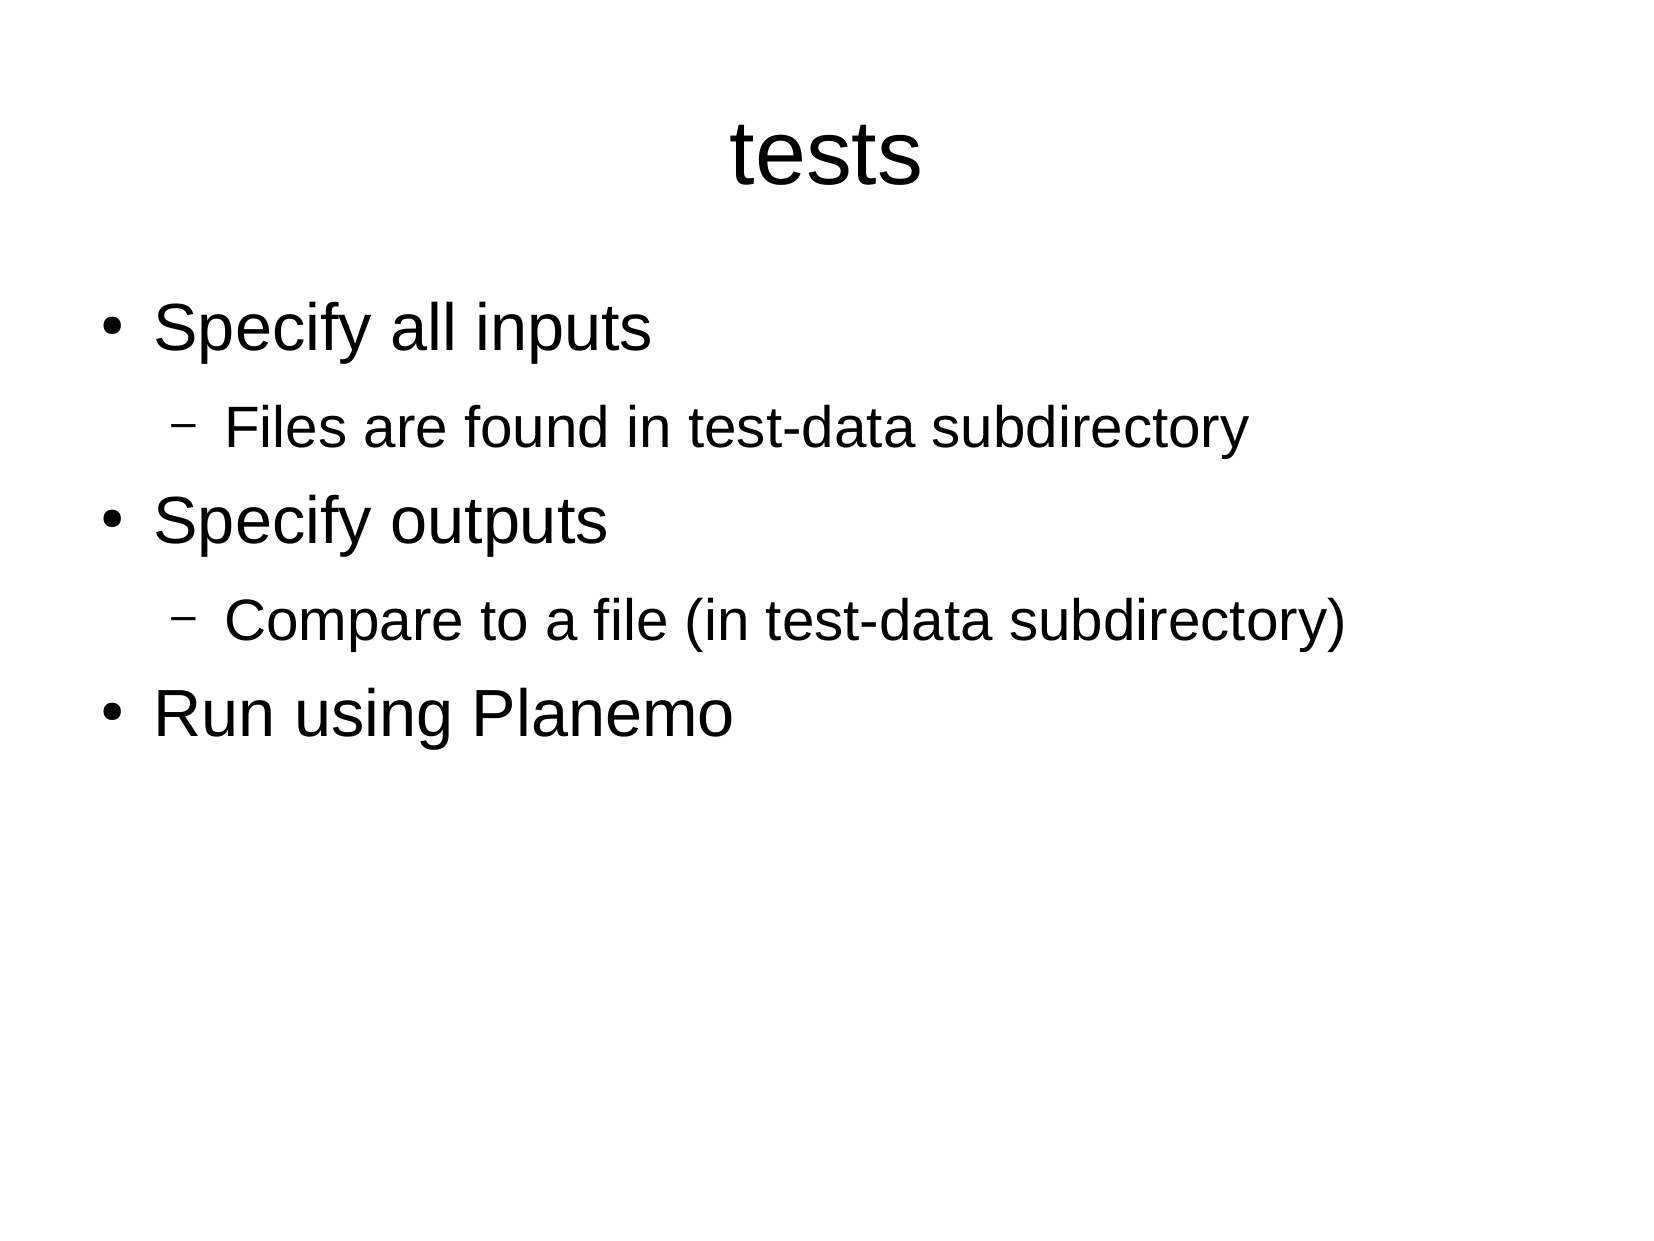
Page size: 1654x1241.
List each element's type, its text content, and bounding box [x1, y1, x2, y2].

list Specify all inputs Files are found in test-data subdirectory Specify outputs Compare to a file (in test-data subdirectory) Run using Planemo [82, 290, 1571, 1010]
title tests [82, 49, 1571, 257]
